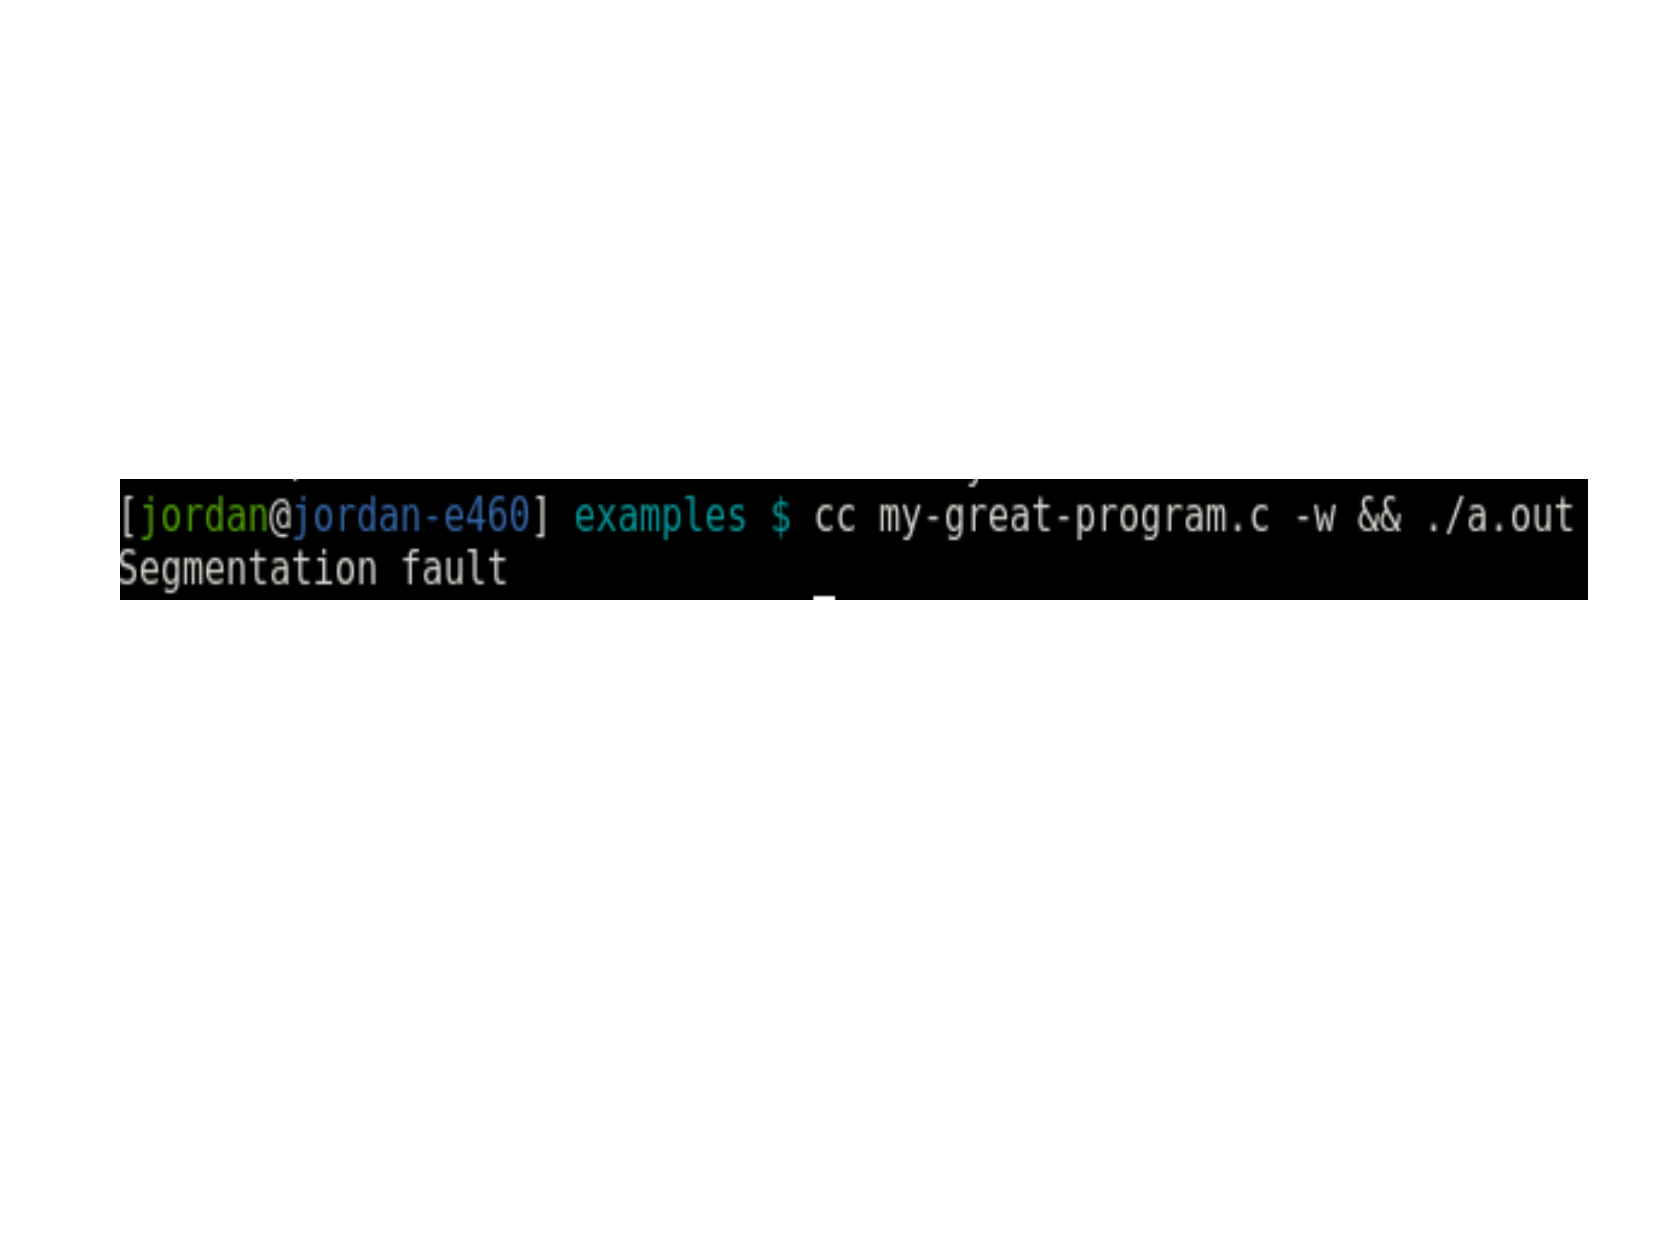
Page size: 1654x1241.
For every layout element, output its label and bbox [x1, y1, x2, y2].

picture [120, 479, 1588, 601]
